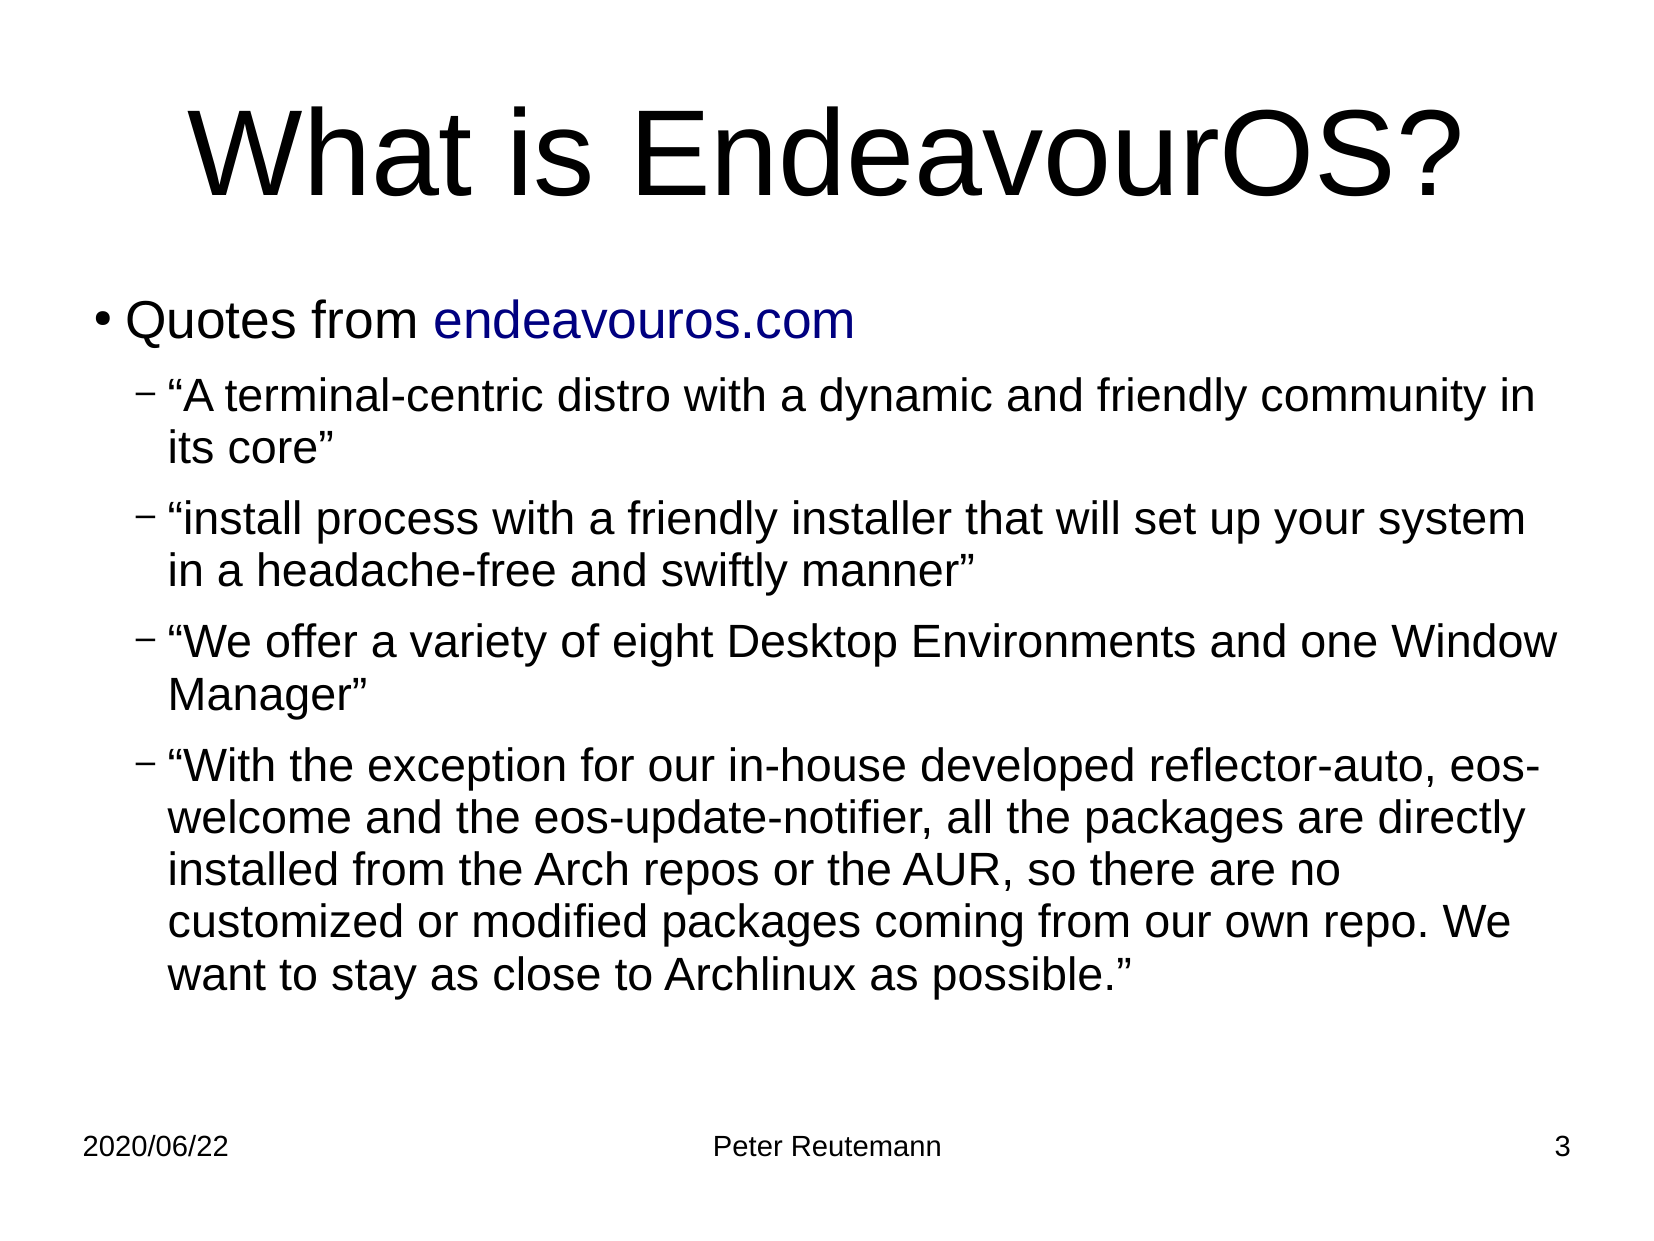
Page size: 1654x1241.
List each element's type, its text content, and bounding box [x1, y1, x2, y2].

title What is EndeavourOS? [82, 49, 1571, 257]
list Quotes from endeavouros.com “A terminal-centric distro with a dynamic and friendly community in its core” “install process with a friendly installer that will set up your system in a headache-free and swiftly manner” “We offer a variety of eight Desktop Environments and one Window Manager” “With the exception for our in-house developed reflector-auto, eos-welcome and the eos-update-notifier, all the packages are directly installed from the Arch repos or the AUR, so there are no customized or modified packages coming from our own repo. We want to stay as close to Archlinux as possible.” [82, 290, 1571, 1010]
